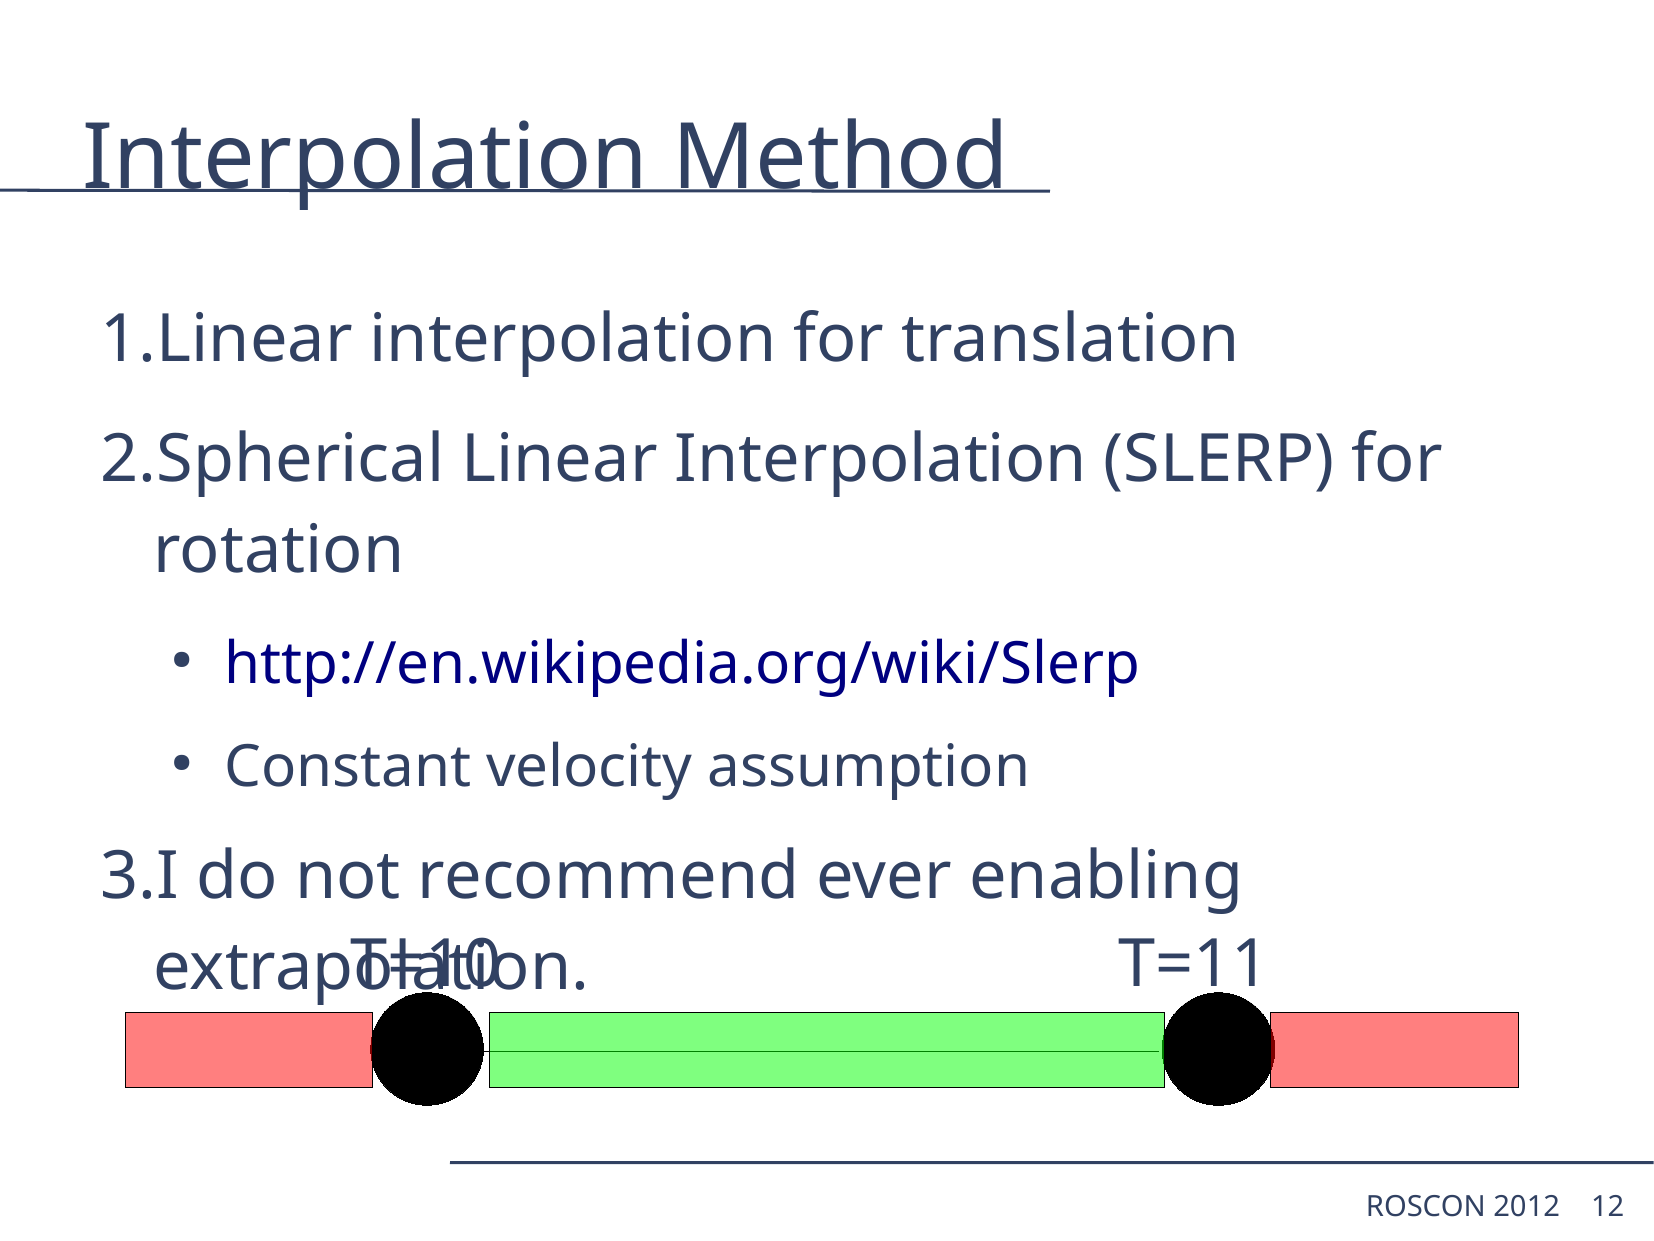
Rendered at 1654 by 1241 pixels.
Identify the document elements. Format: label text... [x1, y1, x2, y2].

list Linear interpolation for translation Spherical Linear Interpolation (SLERP) for rotation http://en.wikipedia.org/wiki/Slerp Constant velocity assumption I do not recommend ever enabling extrapolation. [82, 290, 1571, 1109]
text_box [125, 1001, 484, 1106]
text_box [489, 1001, 1519, 1106]
text_box T=10 [335, 907, 599, 1001]
title Interpolation Method [82, 56, 1571, 250]
text_box T=11 [1103, 907, 1367, 1001]
